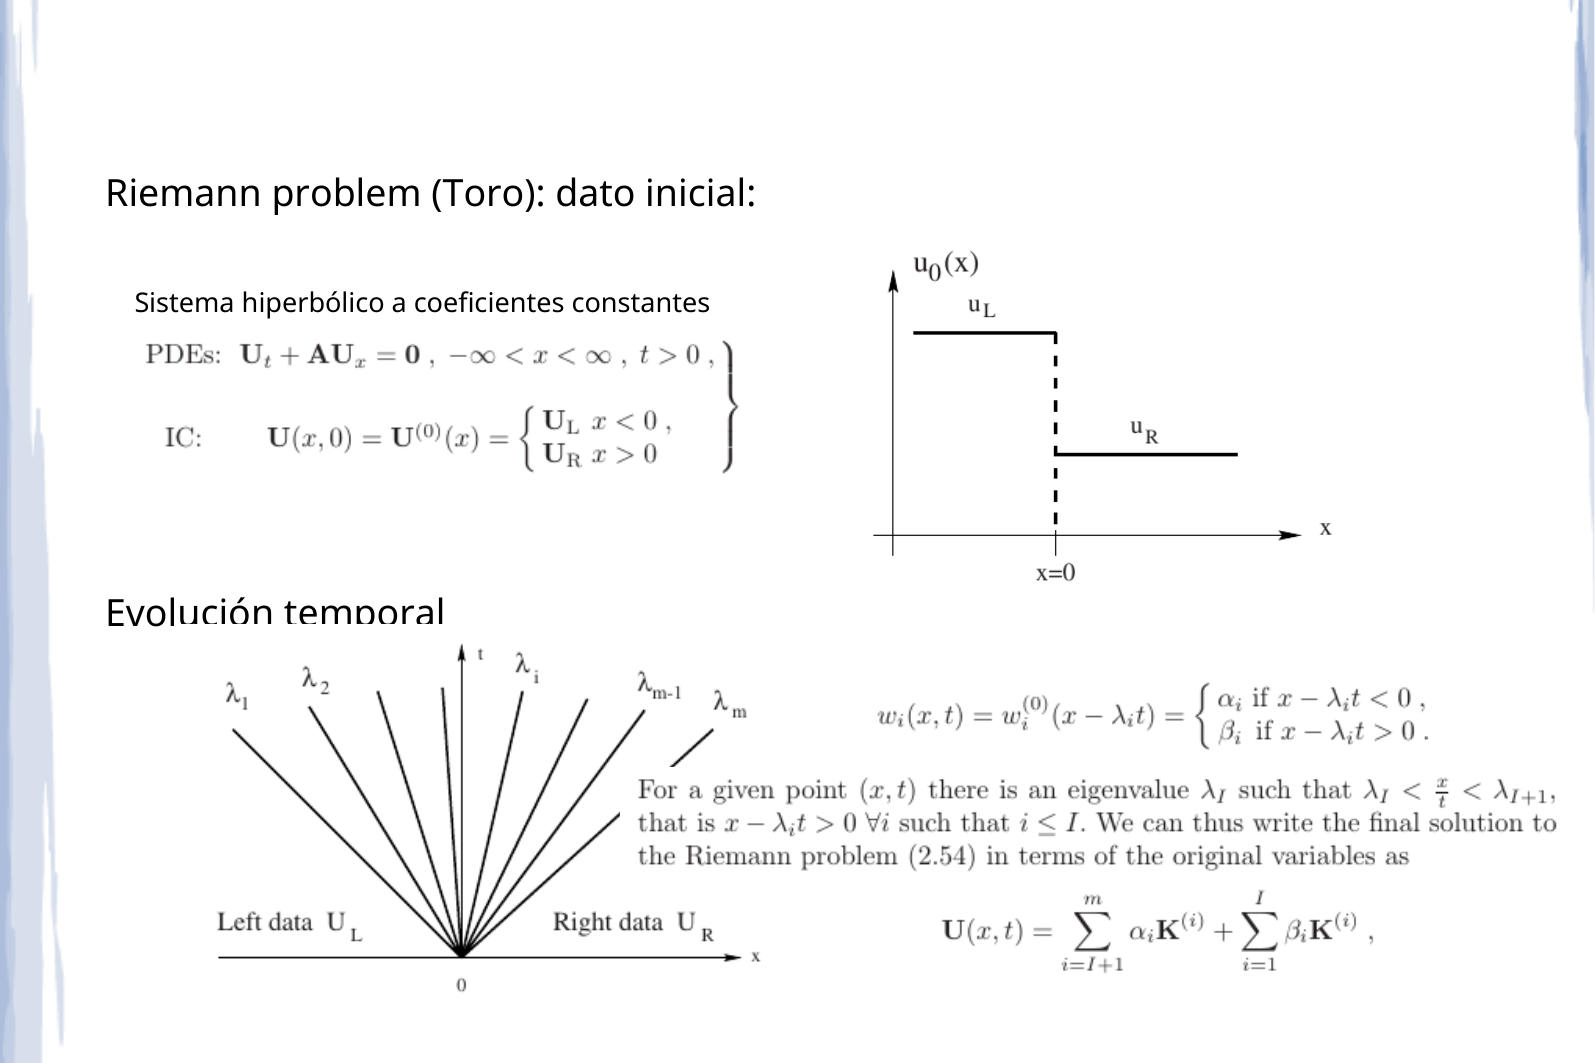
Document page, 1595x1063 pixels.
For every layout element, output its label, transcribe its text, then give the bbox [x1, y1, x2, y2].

list Riemann problem (Toro): dato inicial: [105, 166, 1506, 237]
list Evolución temporal [105, 586, 1506, 656]
picture [0, 0, 1595, 1063]
list Sistema hiperbólico a coeficientes constantes [134, 283, 768, 397]
